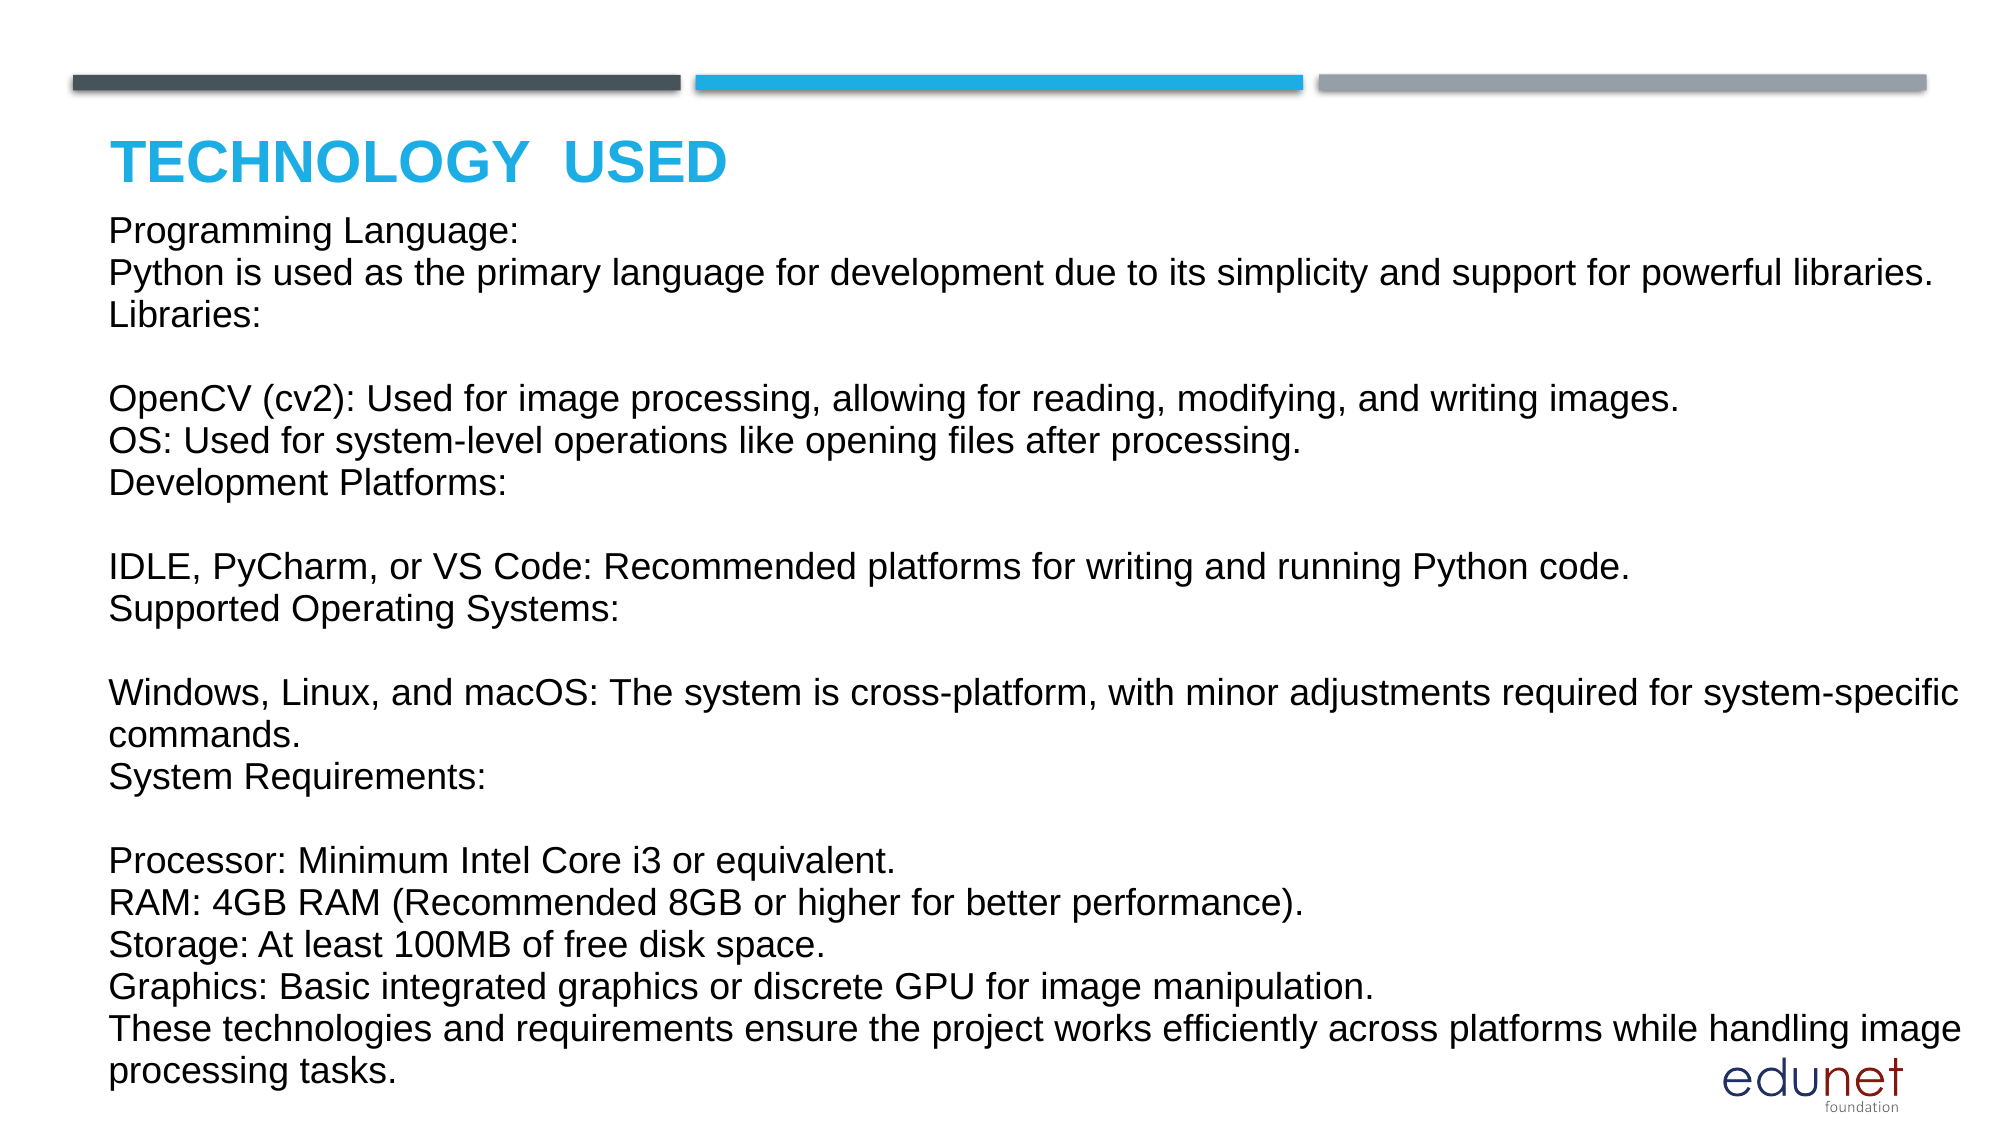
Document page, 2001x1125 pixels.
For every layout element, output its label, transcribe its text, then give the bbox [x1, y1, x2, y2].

title Technology used [95, 115, 1905, 178]
text_box Programming Language: Python is used as the primary language for development due to its simplicity and support for powerful libraries. Libraries: OpenCV (cv2): Used for image processing, allowing for reading, modifying, and writing images. OS: Used for system-level operations like opening files after processing. Development Platforms: IDLE, PyCharm, or VS Code: Recommended platforms for writing and running Python code. Supported Operating Systems: Windows, Linux, and macOS: The system is cross-platform, with minor adjustments required for system-specific commands. System Requirements: Processor: Minimum Intel Core i3 or equivalent. RAM: 4GB RAM (Recommended 8GB or higher for better performance). Storage: At least 100MB of free disk space. Graphics: Basic integrated graphics or discrete GPU for image manipulation. These technologies and requirements ensure the project works efficiently across platforms while handling image processing tasks. [93, 201, 1978, 1125]
list [72, 178, 1978, 1091]
